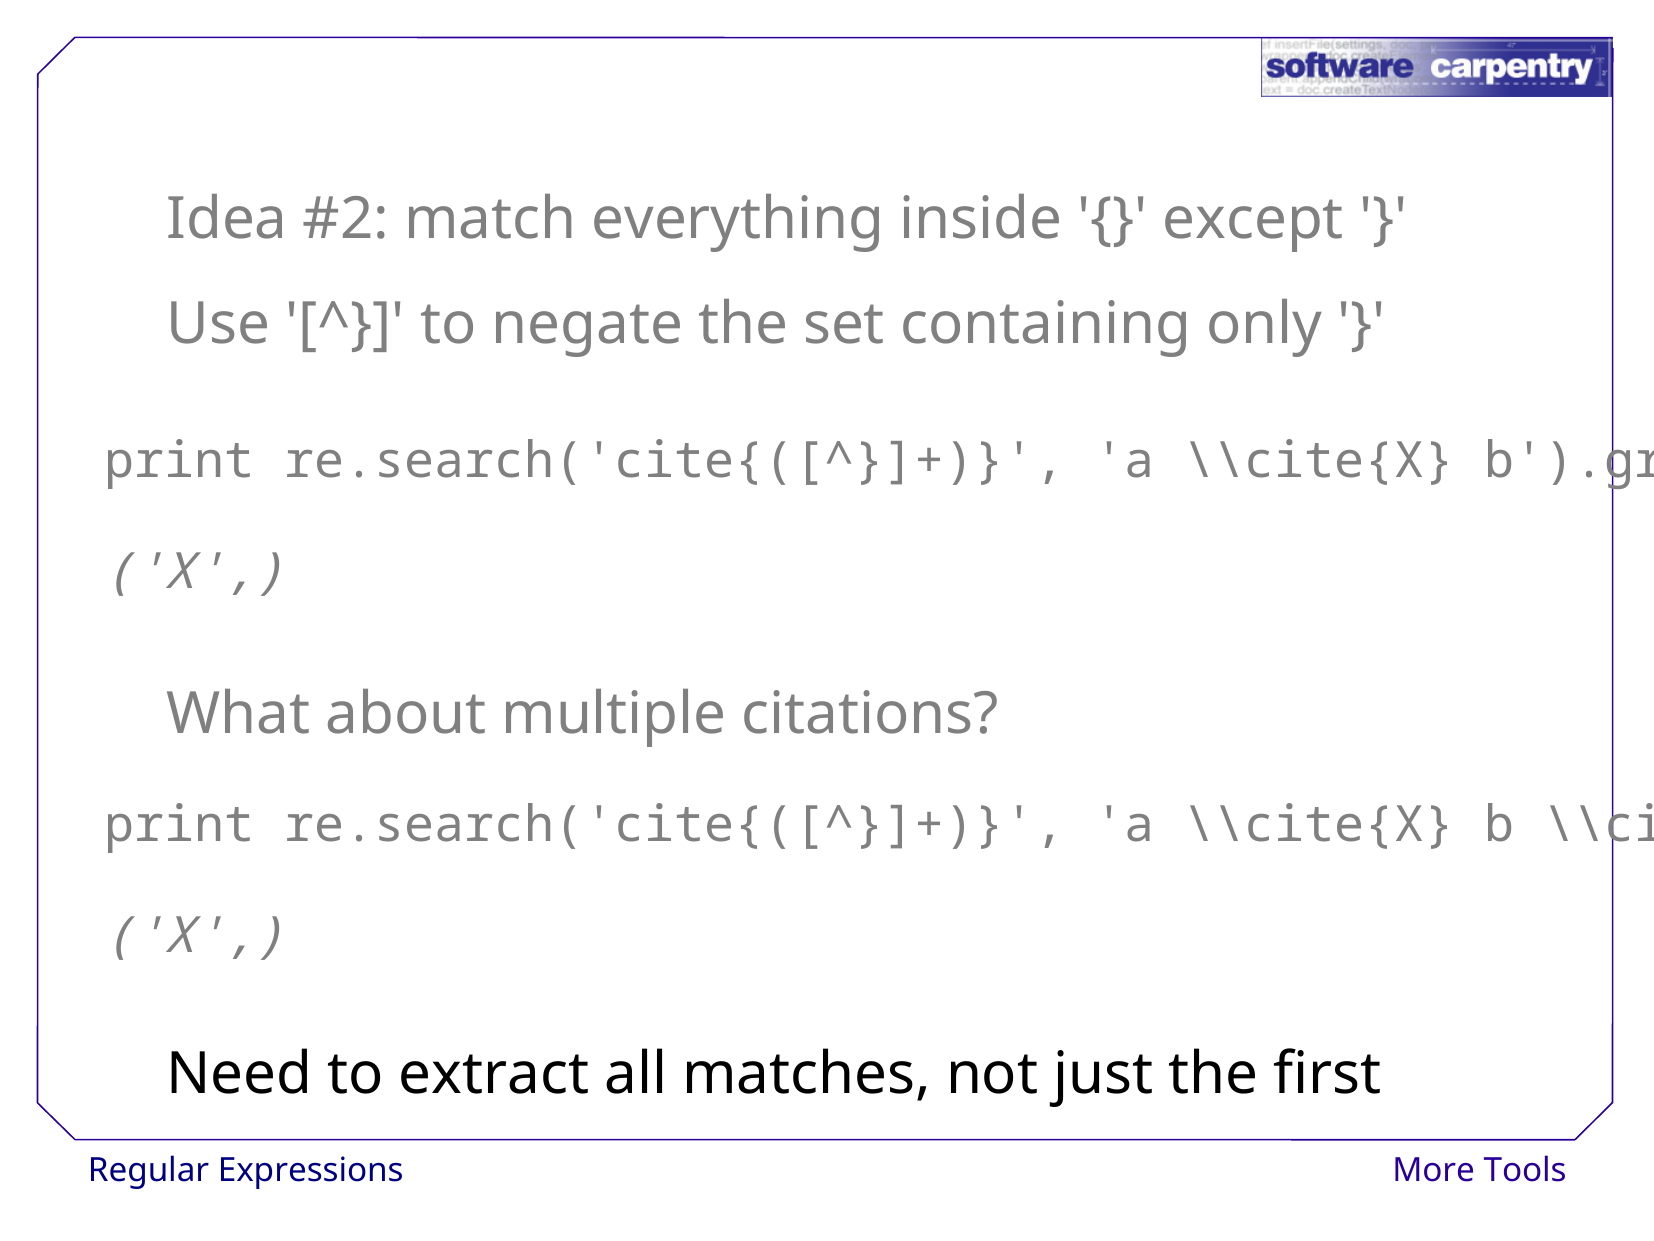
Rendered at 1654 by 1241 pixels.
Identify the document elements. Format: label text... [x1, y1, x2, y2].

text_box Idea #2: match everything inside '{}' except '}' Use '[^}]' to negate the set containing only '}' [151, 137, 1530, 364]
picture [1261, 39, 1613, 97]
text_box print re.search('cite{([^}]+)}', 'a \\cite{X} b \\cite{Y} c').groups() ('X',) [89, 789, 1511, 978]
text_box print re.search('cite{([^}]+)}', 'a \\cite{X} b').groups() ('X',) [89, 425, 1512, 613]
text_box Need to extract all matches, not just the first [151, 992, 1530, 1113]
text_box What about multiple citations? [151, 632, 1530, 753]
